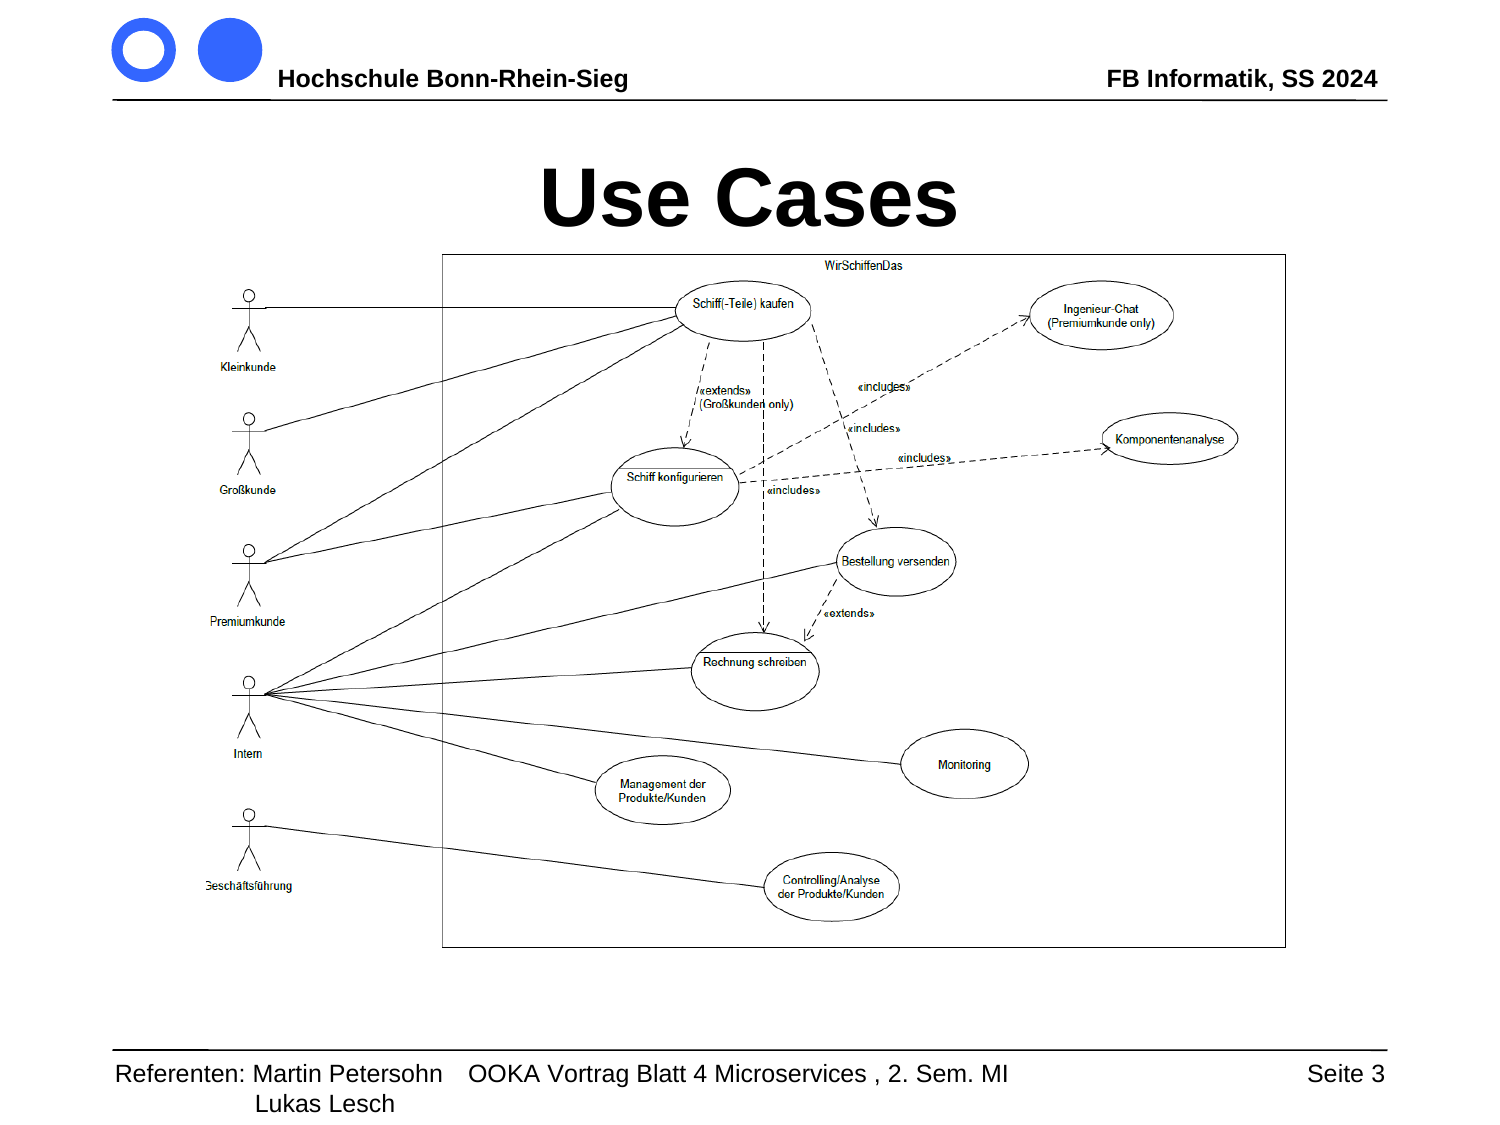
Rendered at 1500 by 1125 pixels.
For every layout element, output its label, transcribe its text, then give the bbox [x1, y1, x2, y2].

picture [206, 236, 1300, 957]
title Use Cases [112, 99, 1387, 287]
